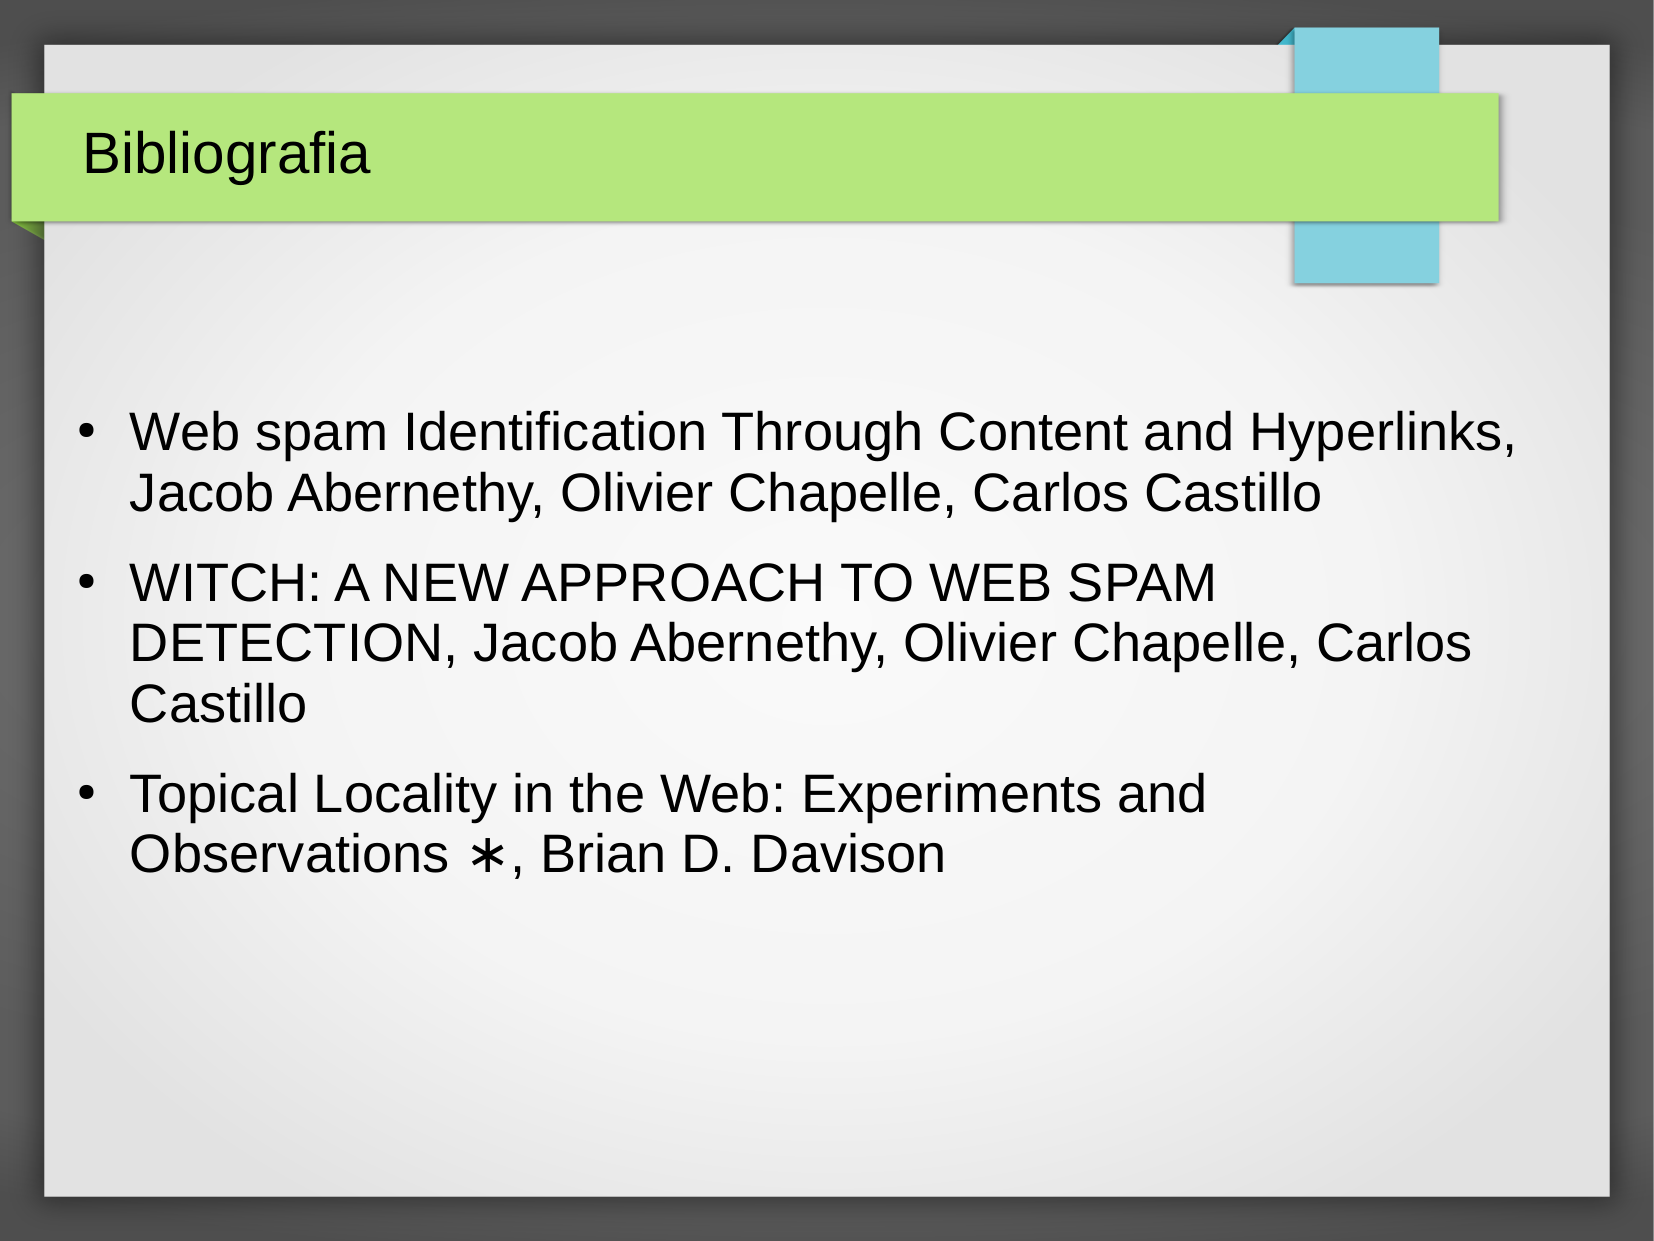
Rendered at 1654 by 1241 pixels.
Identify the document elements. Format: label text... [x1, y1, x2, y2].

list Web spam Identification Through Content and Hyperlinks, Jacob Abernethy, Olivier Chapelle, Carlos Castillo WITCH: A NEW APPROACH TO WEB SPAM DETECTION, Jacob Abernethy, Olivier Chapelle, Carlos Castillo Topical Locality in the Web: Experiments and Observations ∗, Brian D. Davison [59, 401, 1536, 1052]
picture [0, 0, 1654, 1241]
title Bibliografia [82, 94, 1477, 213]
